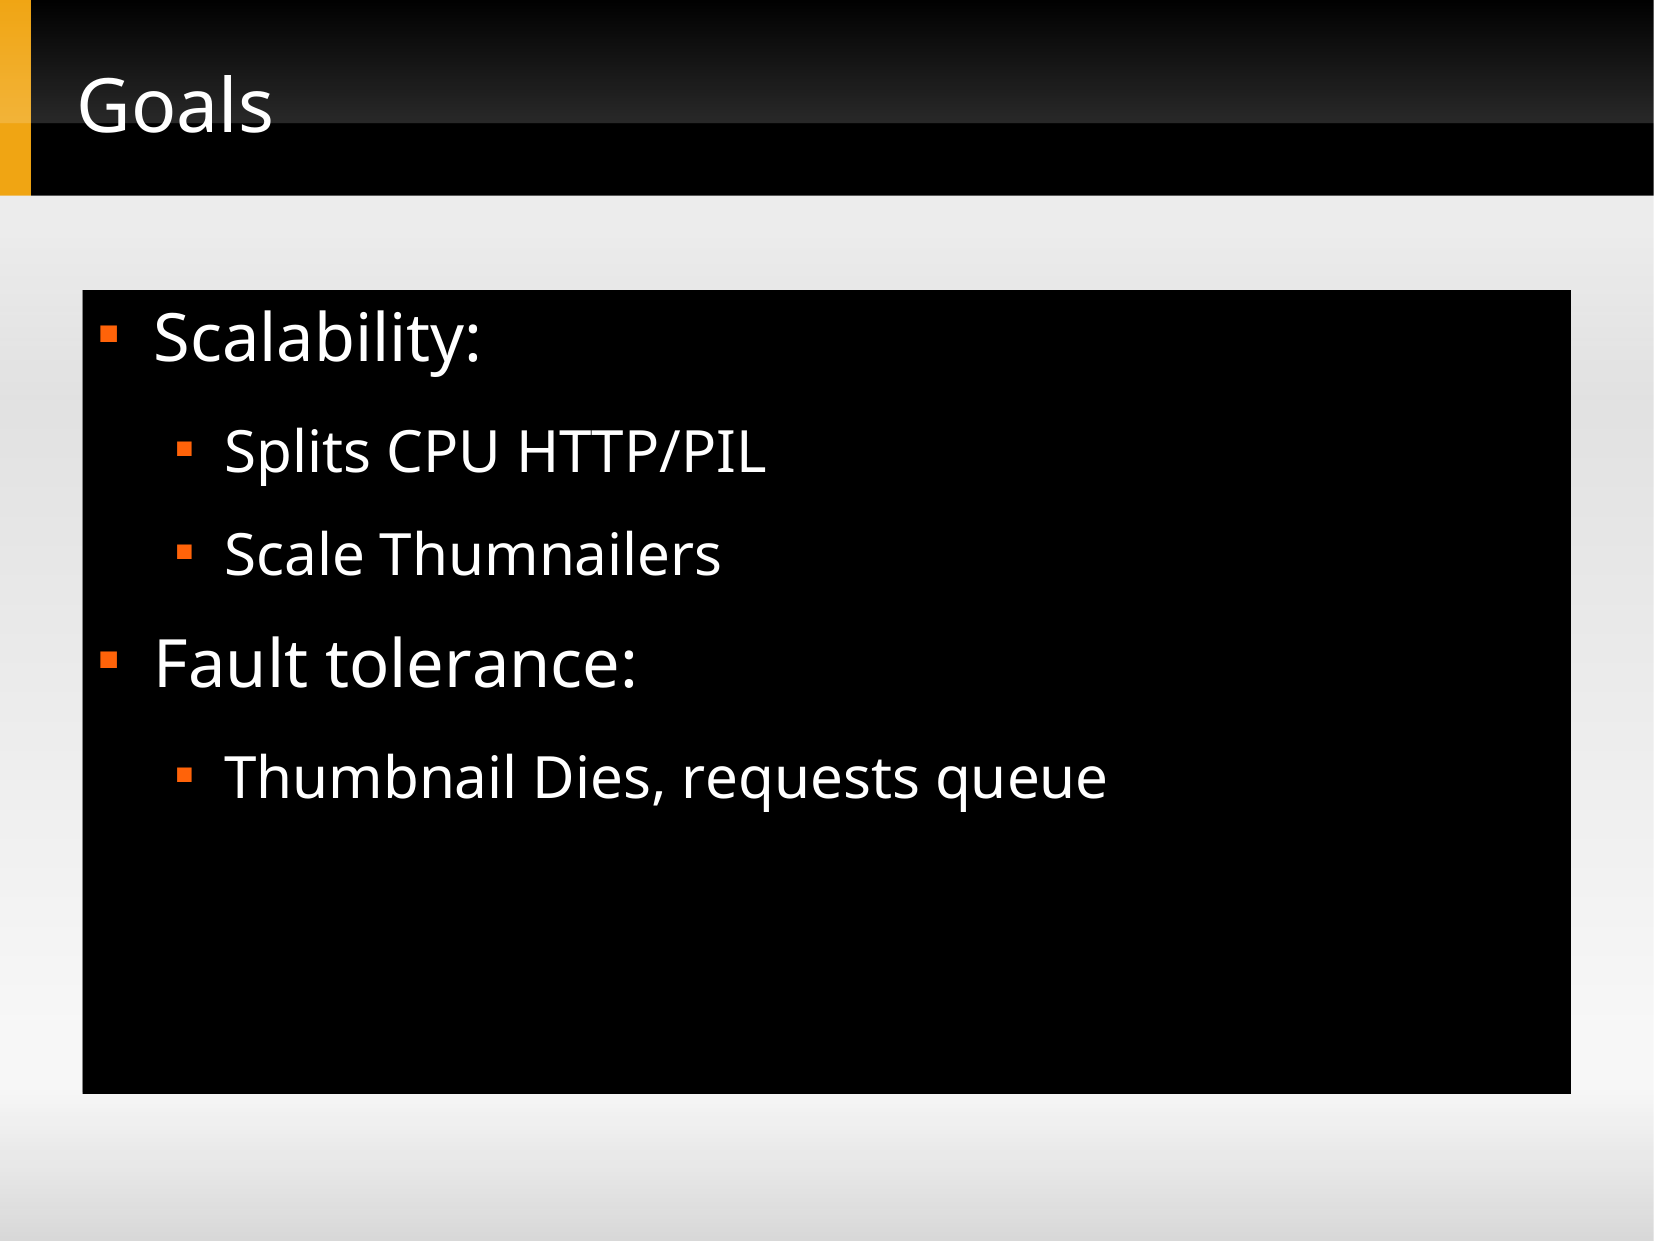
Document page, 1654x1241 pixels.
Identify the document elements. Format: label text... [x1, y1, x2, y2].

picture [0, 0, 1654, 1241]
list Scalability: Splits CPU HTTP/PIL Scale Thumnailers Fault tolerance: Thumbnail Dies, requests queue [82, 290, 1571, 1094]
title Goals [76, 7, 1565, 200]
